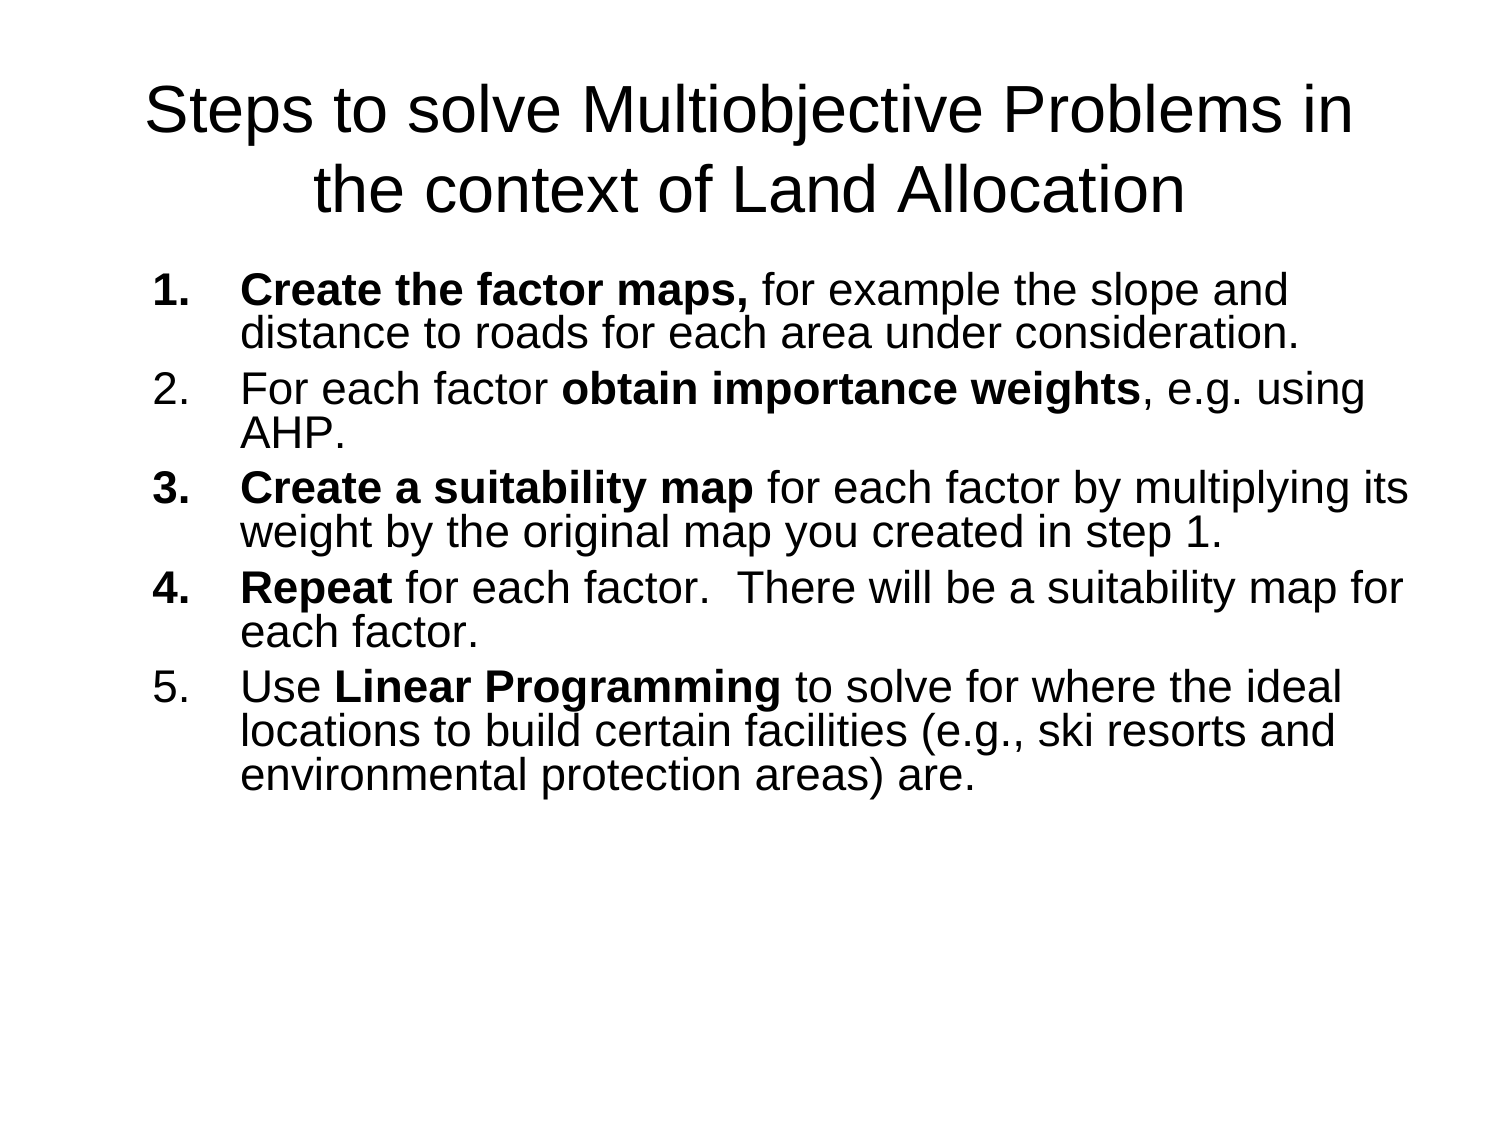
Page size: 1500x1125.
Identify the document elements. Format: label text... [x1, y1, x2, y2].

title Steps to solve Multiobjective Problems in the context of Land Allocation [75, 75, 1426, 218]
list Create the factor maps, for example the slope and distance to roads for each area under consideration. For each factor obtain importance weights, e.g. using AHP. Create a suitability map for each factor by multiplying its weight by the original map you created in step 1. Repeat for each factor. There will be a suitability map for each factor. Use Linear Programming to solve for where the ideal locations to build certain facilities (e.g., ski resorts and environmental protection areas) are. [62, 262, 1426, 1063]
